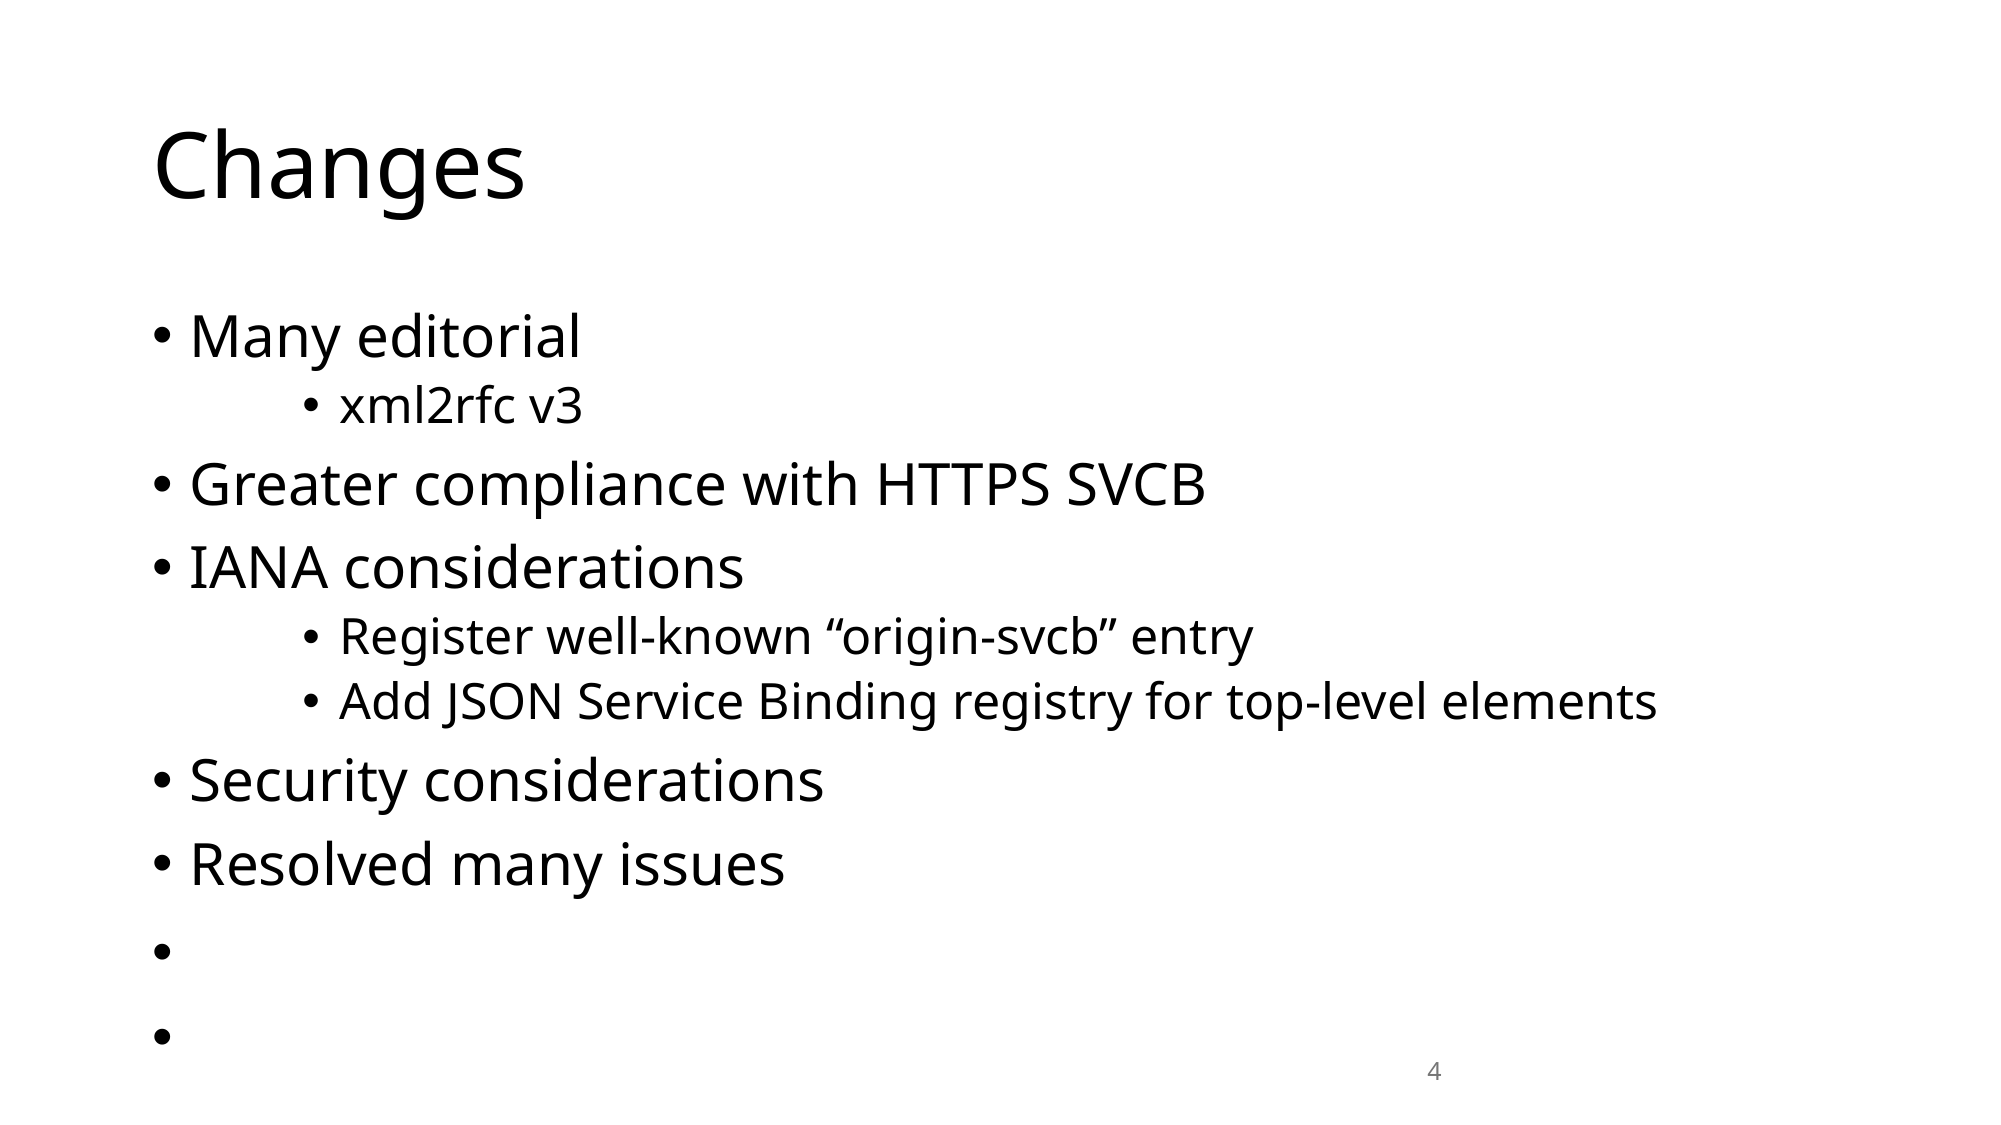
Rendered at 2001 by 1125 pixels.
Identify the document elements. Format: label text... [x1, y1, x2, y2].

title Changes [137, 59, 1863, 278]
text_box [1412, 1042, 1863, 1103]
list Many editorial xml2rfc v3 Greater compliance with HTTPS SVCB IANA considerations Register well-known “origin-svcb” entry Add JSON Service Binding registry for top-level elements Security considerations Resolved many issues [137, 299, 1863, 1014]
